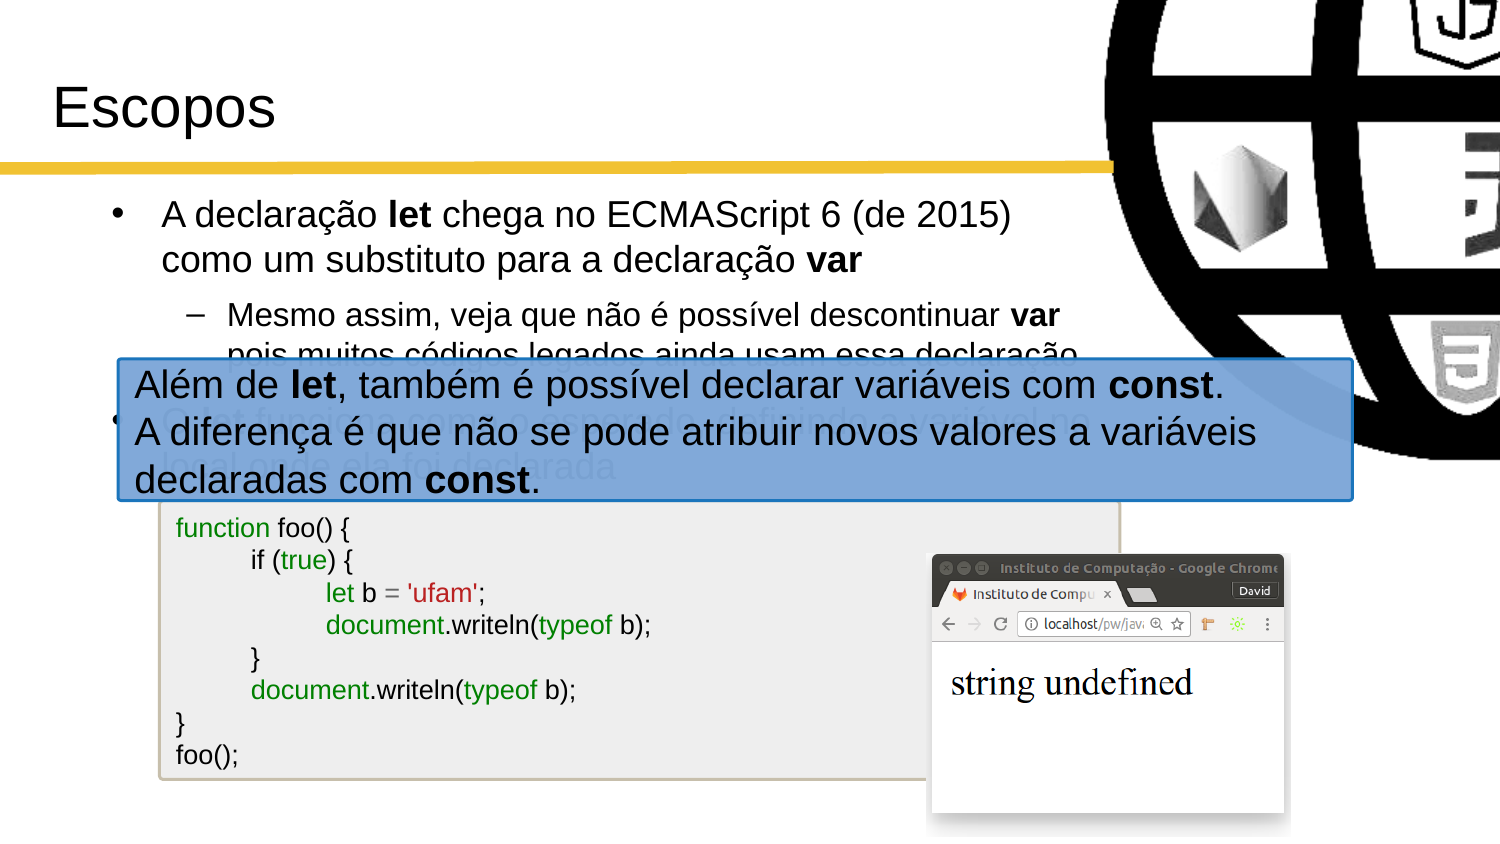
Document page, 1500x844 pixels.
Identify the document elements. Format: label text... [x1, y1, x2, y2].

text_box Escopos [37, 33, 1463, 175]
picture [926, 553, 1291, 837]
text_box Além de let, também é possível declarar variáveis com const. A diferença é que não se pode atribuir novos valores a variáveis declaradas com const. [118, 358, 1353, 501]
text_box function foo() { if (true) { let b = 'ufam'; document.writeln(typeof b); } document.writeln(typeof b); } foo(); [159, 526, 1120, 780]
text_box A declaração let chega no ECMAScript 6 (de 2015) como um substituto para a declaração var Mesmo assim, veja que não é possível descontinuar var pois muitos códigos legados ainda usam essa declaração O let funciona como o esperado, definindo a variável no local onde ela foi declarada [90, 182, 1120, 526]
picture [1078, 0, 1500, 532]
